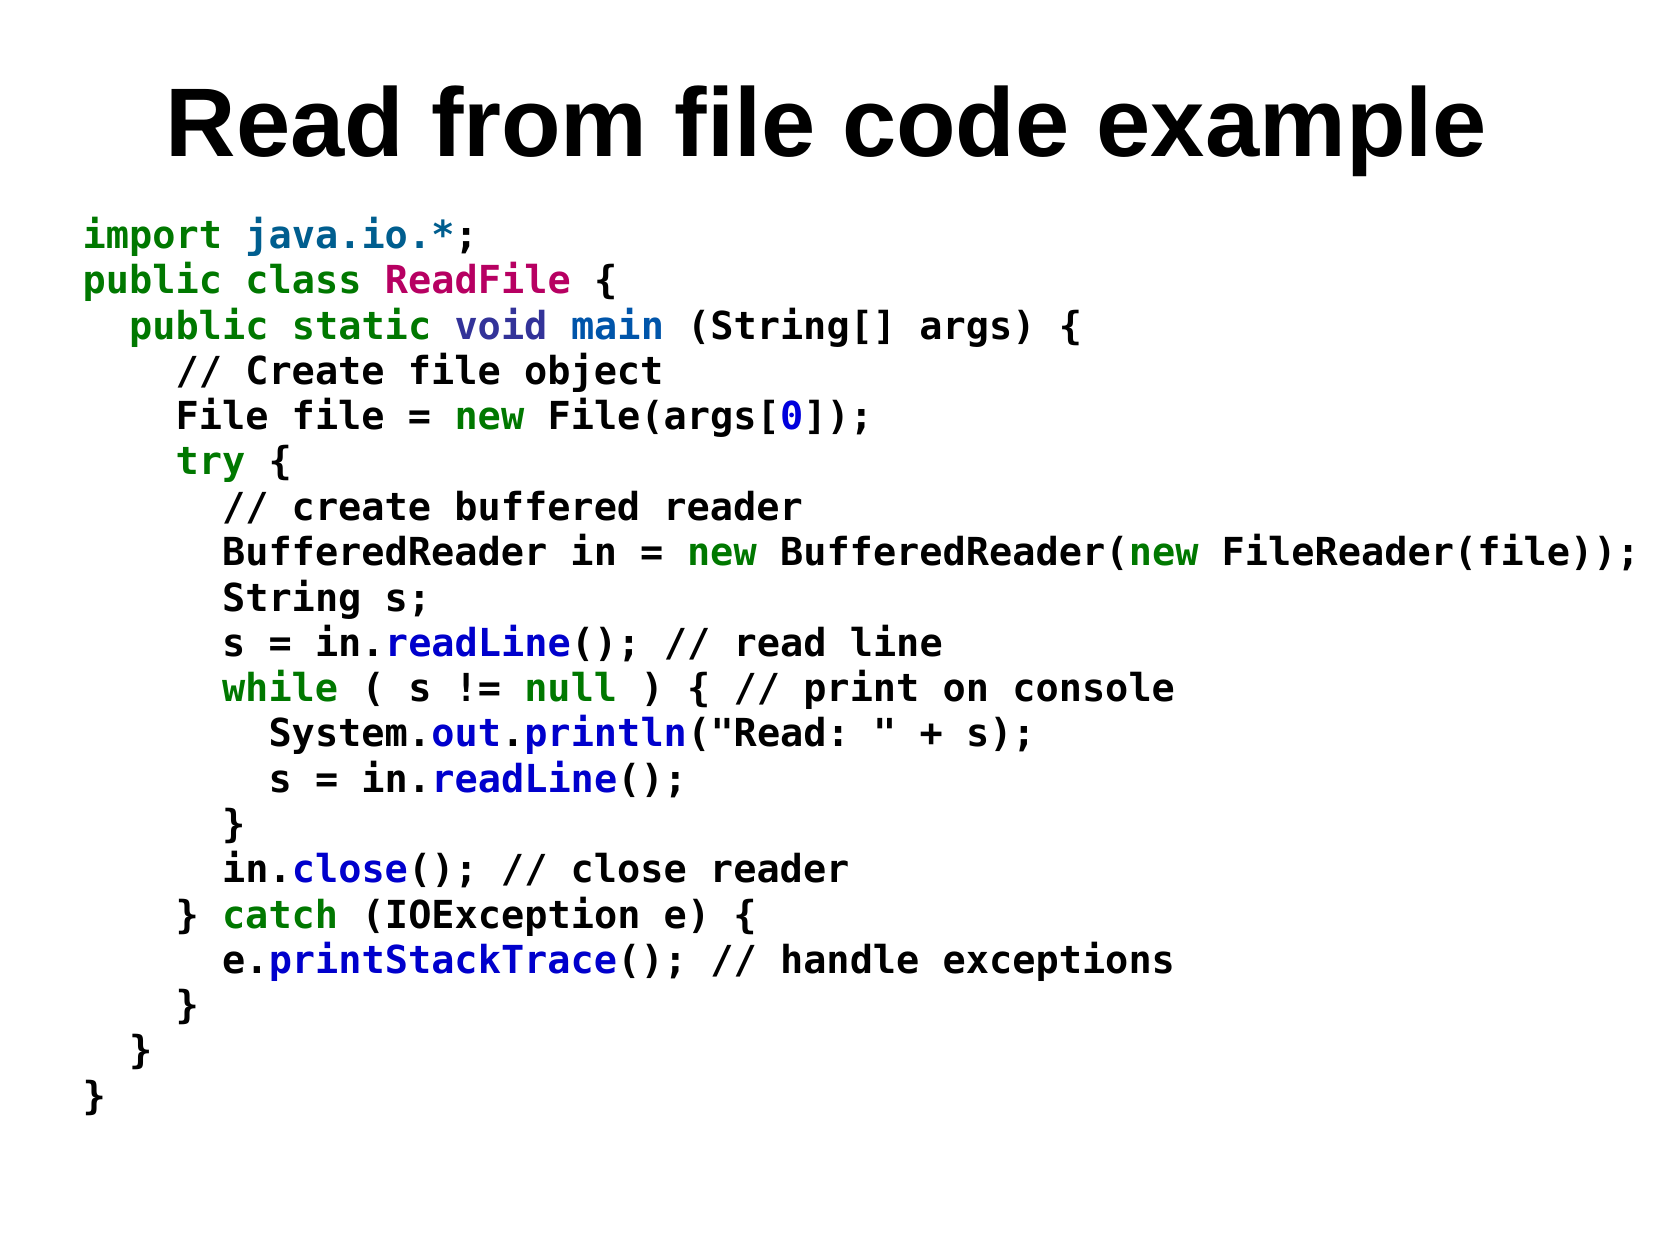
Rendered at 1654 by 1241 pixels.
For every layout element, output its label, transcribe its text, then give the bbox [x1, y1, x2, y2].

title Read from file code example [82, 49, 1571, 196]
list import java.io.*; public class ReadFile { public static void main (String[] args) { // Create file object File file = new File(args[0]); try { // create buffered reader BufferedReader in = new BufferedReader(new FileReader(file)); String s; s = in.readLine(); // read line while ( s != null ) { // print on console System.out.println("Read: " + s); s = in.readLine(); } in.close(); // close reader } catch (IOException e) { e.printStackTrace(); // handle exceptions } } } [82, 212, 1642, 1193]
